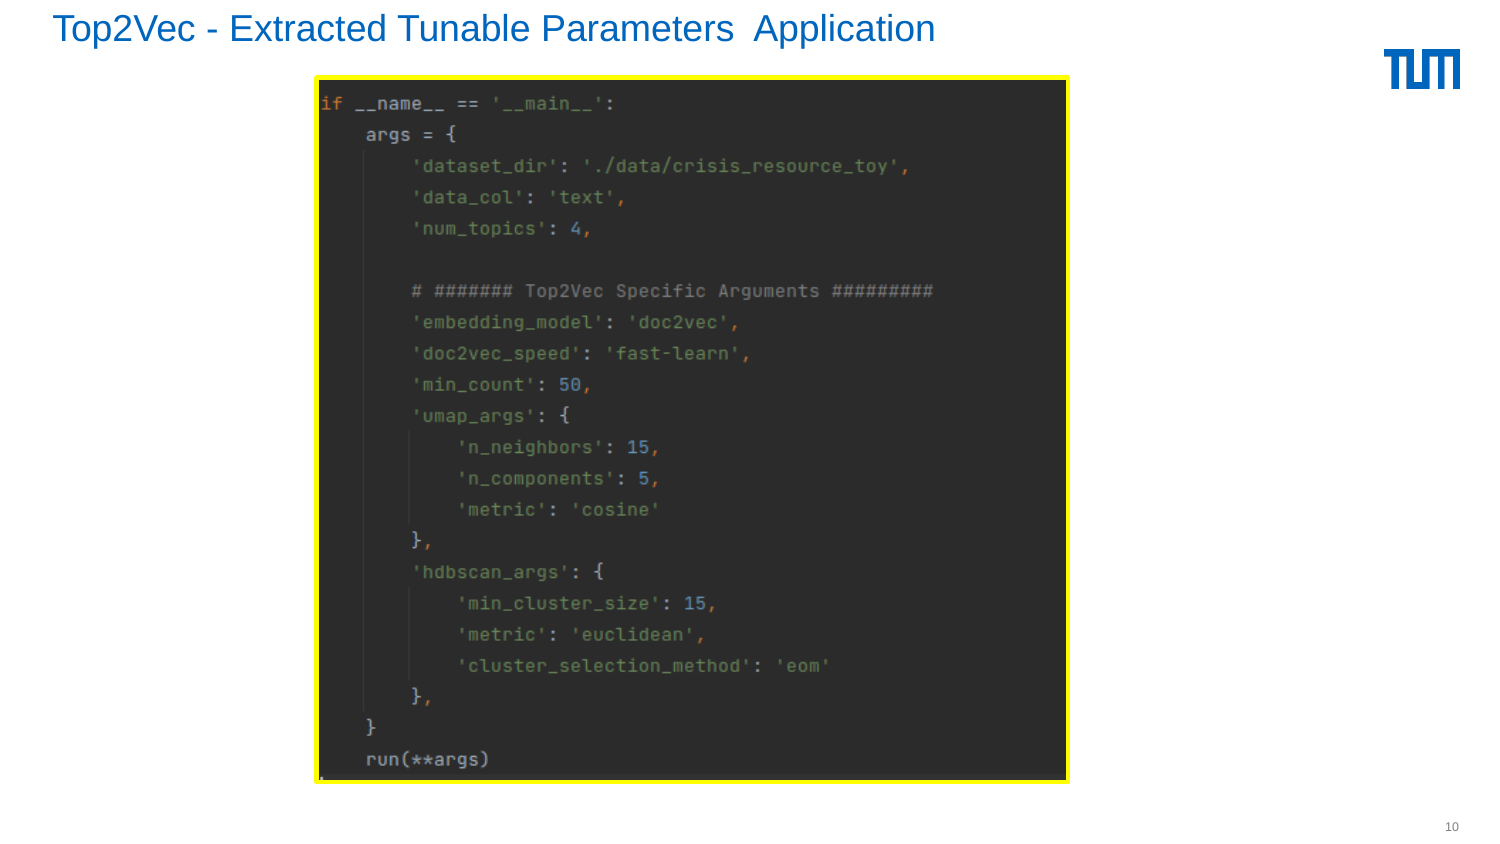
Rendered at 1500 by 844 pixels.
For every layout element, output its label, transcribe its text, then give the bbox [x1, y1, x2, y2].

picture [1384, 49, 1460, 89]
title Top2Vec - Extracted Tunable Parameters Application [41, 5, 1344, 95]
picture [319, 80, 1066, 780]
slide_number <number> [1417, 808, 1459, 844]
